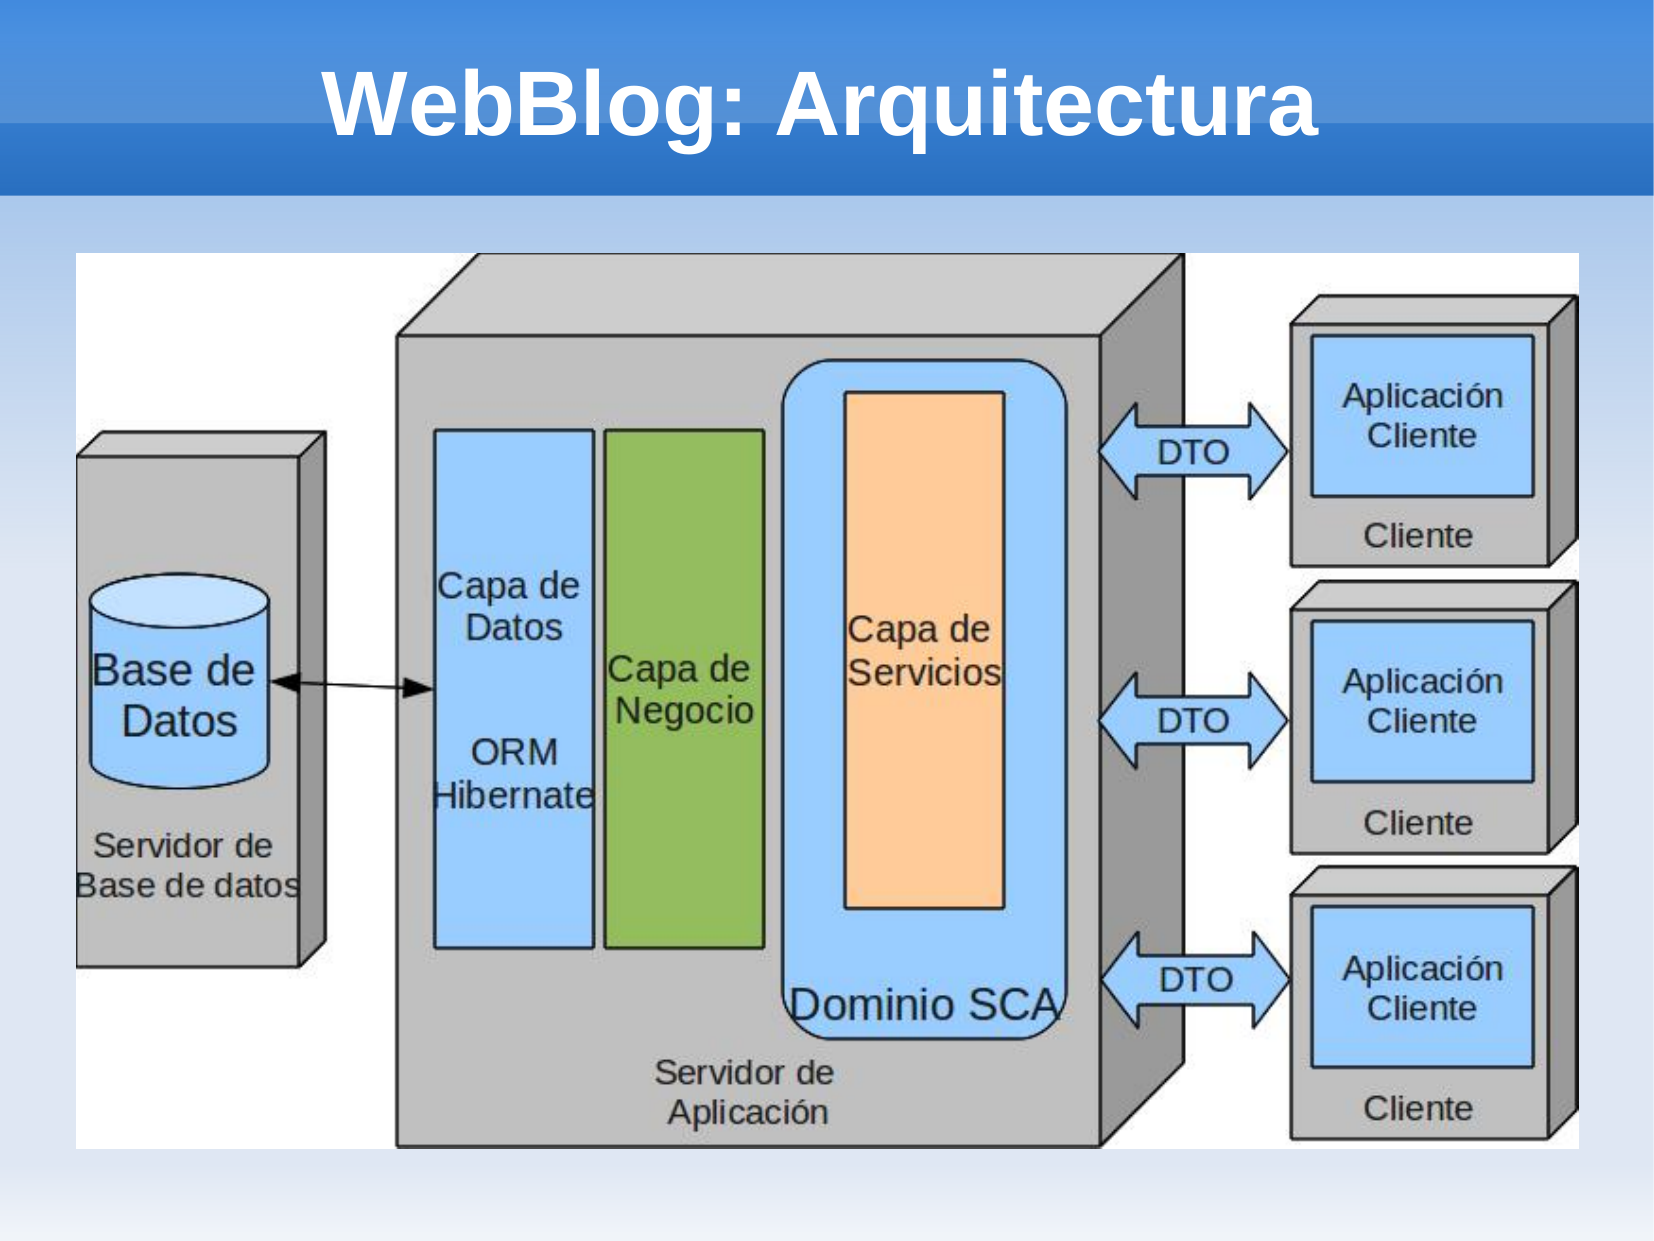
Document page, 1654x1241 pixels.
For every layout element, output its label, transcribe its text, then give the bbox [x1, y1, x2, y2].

picture [0, 0, 1654, 1241]
title WebBlog: Arquitectura [76, 7, 1565, 200]
